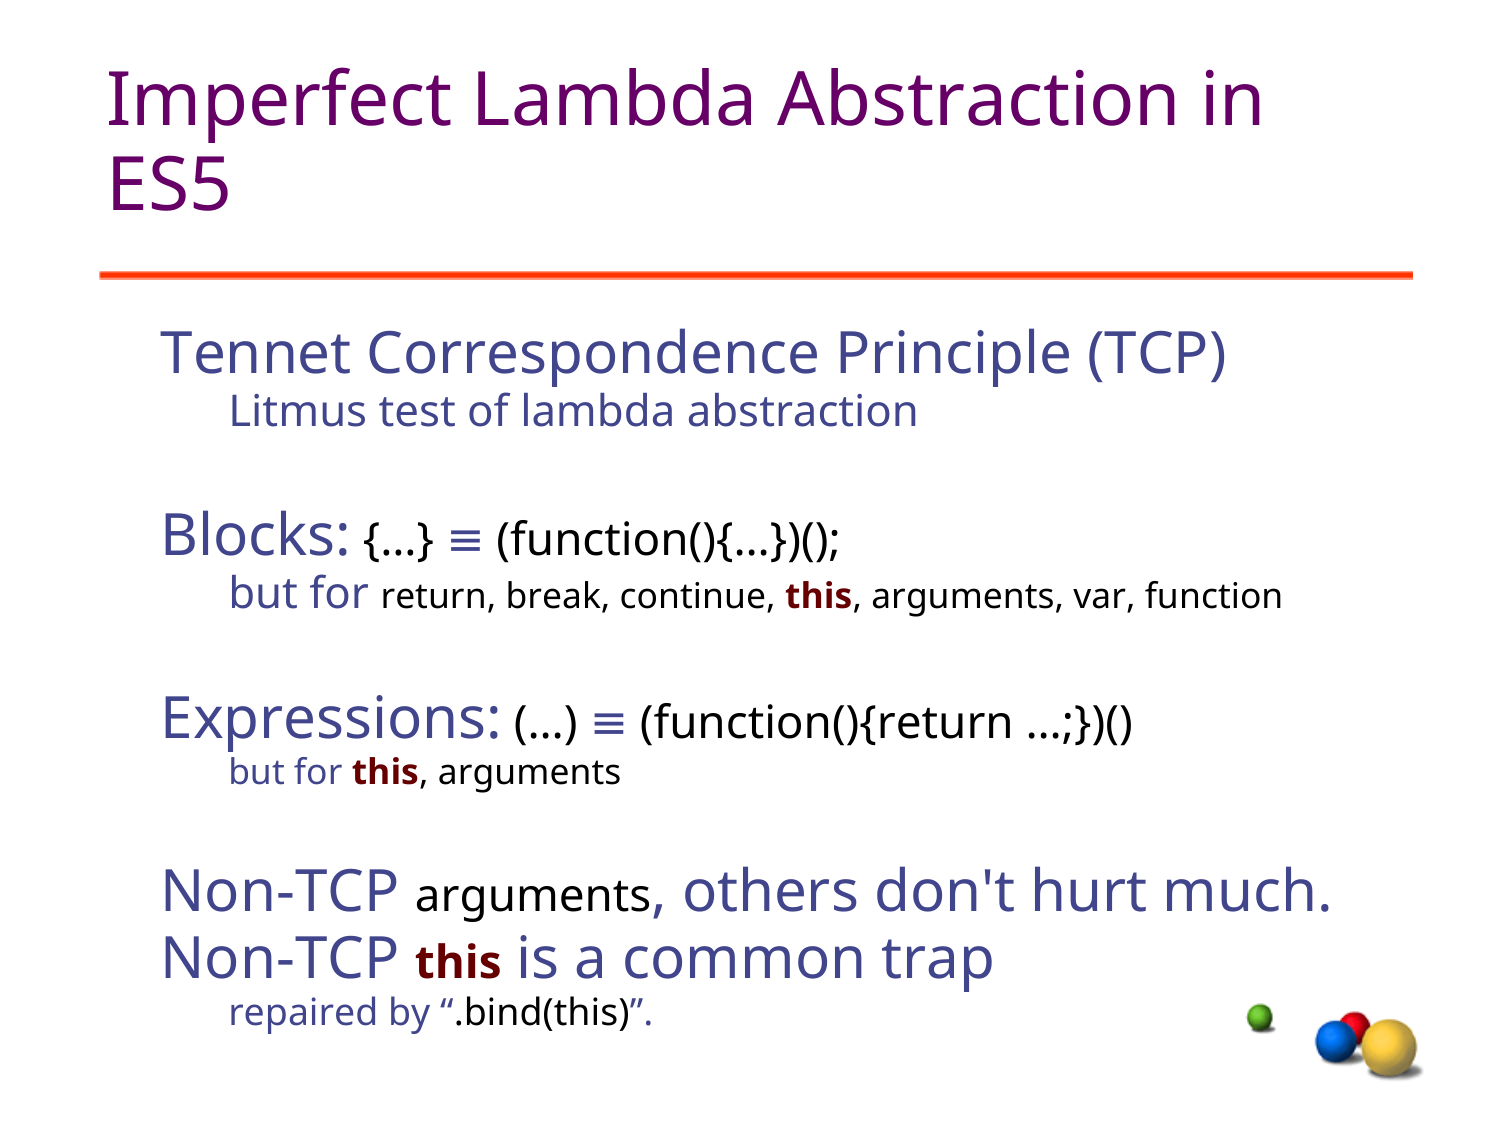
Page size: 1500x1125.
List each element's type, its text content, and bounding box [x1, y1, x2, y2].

subtitle Tennet Correspondence Principle (TCP) Litmus test of lambda abstraction Blocks: {…} ≡ (function(){…})(); but for return, break, continue, this, arguments, var, function Expressions: (…) ≡ (function(){return …;})() but for this, arguments Non-TCP arguments, others don't hurt much. Non-TCP this is a common trap repaired by “.bind(this)”. [144, 320, 1407, 1075]
picture [1224, 999, 1449, 1083]
picture [99, 271, 1413, 280]
title Imperfect Lambda Abstraction in ES5 [106, 57, 1369, 231]
